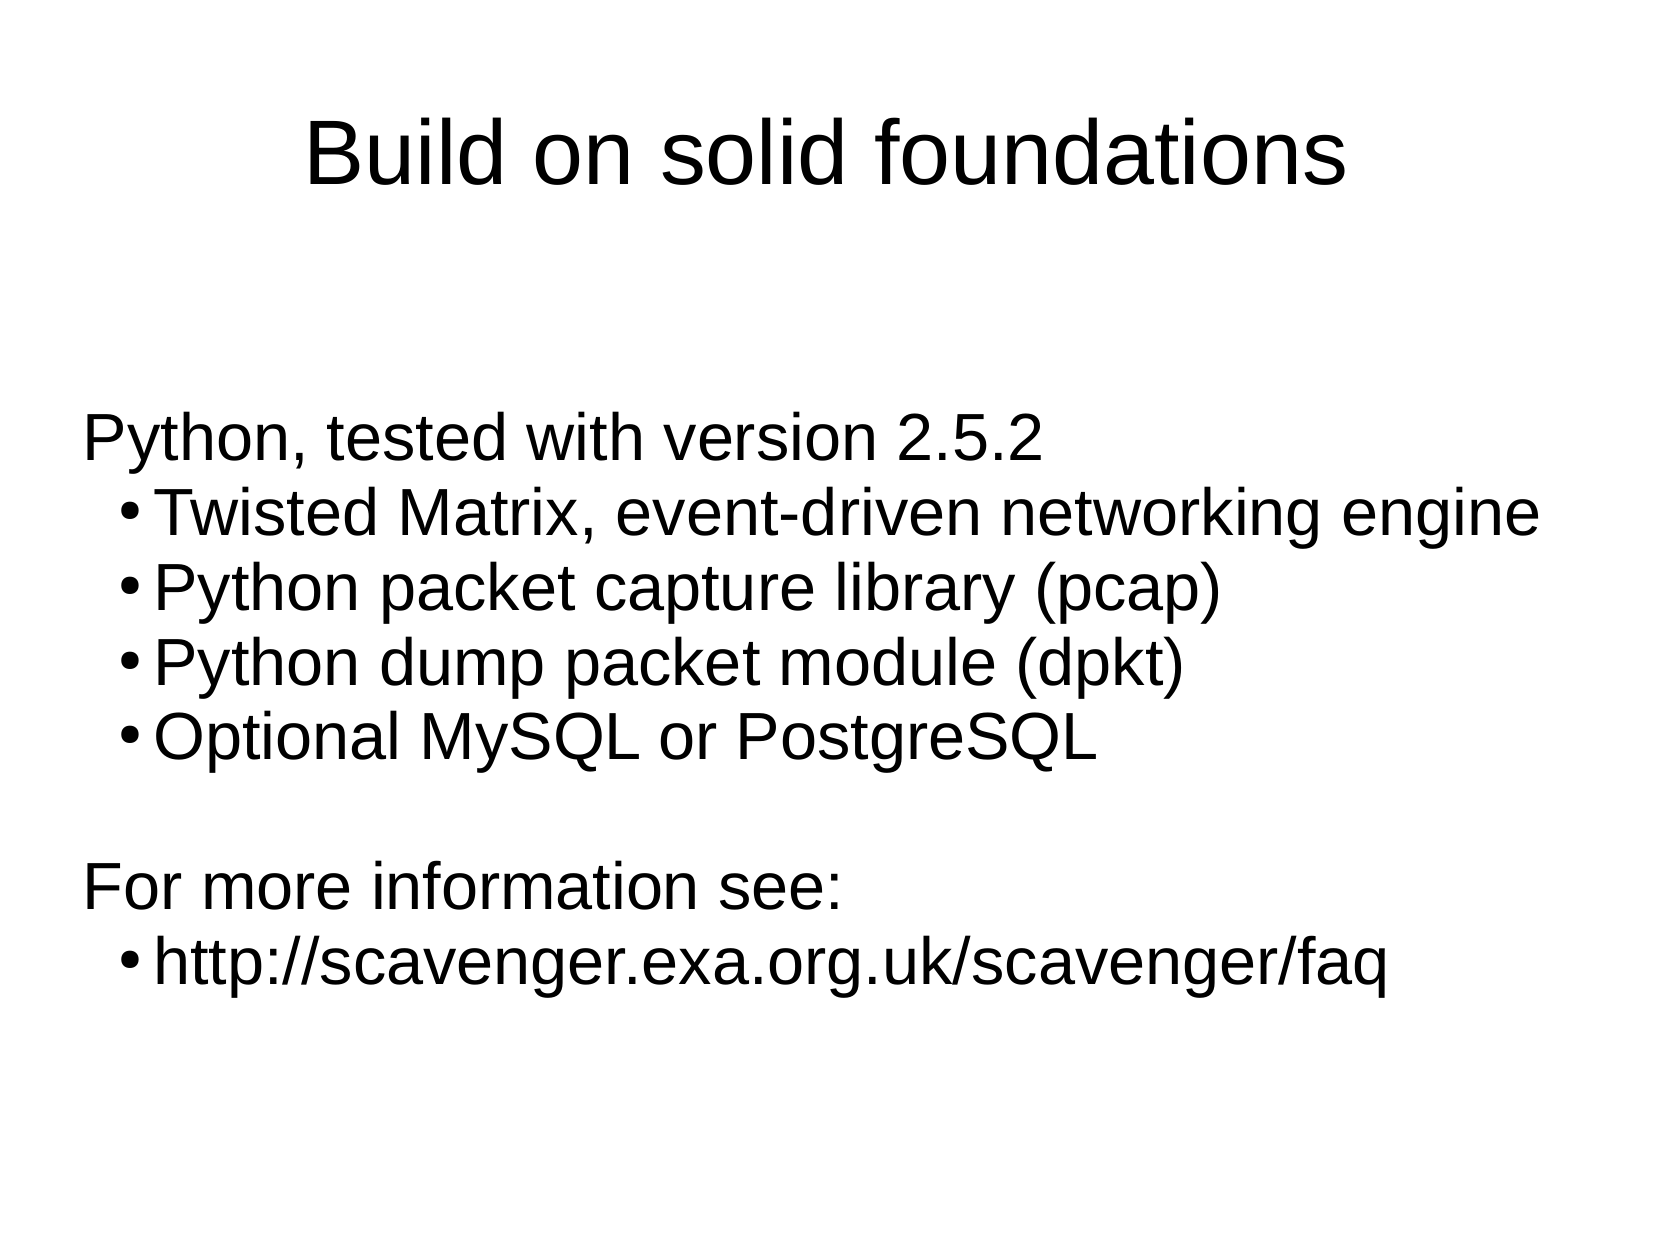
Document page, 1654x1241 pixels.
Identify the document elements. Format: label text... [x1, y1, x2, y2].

subtitle Python, tested with version 2.5.2 Twisted Matrix, event-driven networking engine Python packet capture library (pcap) Python dump packet module (dpkt) Optional MySQL or PostgreSQL For more information see: http://scavenger.exa.org.uk/scavenger/faq [82, 297, 1571, 1102]
title Build on solid foundations [82, 56, 1571, 250]
